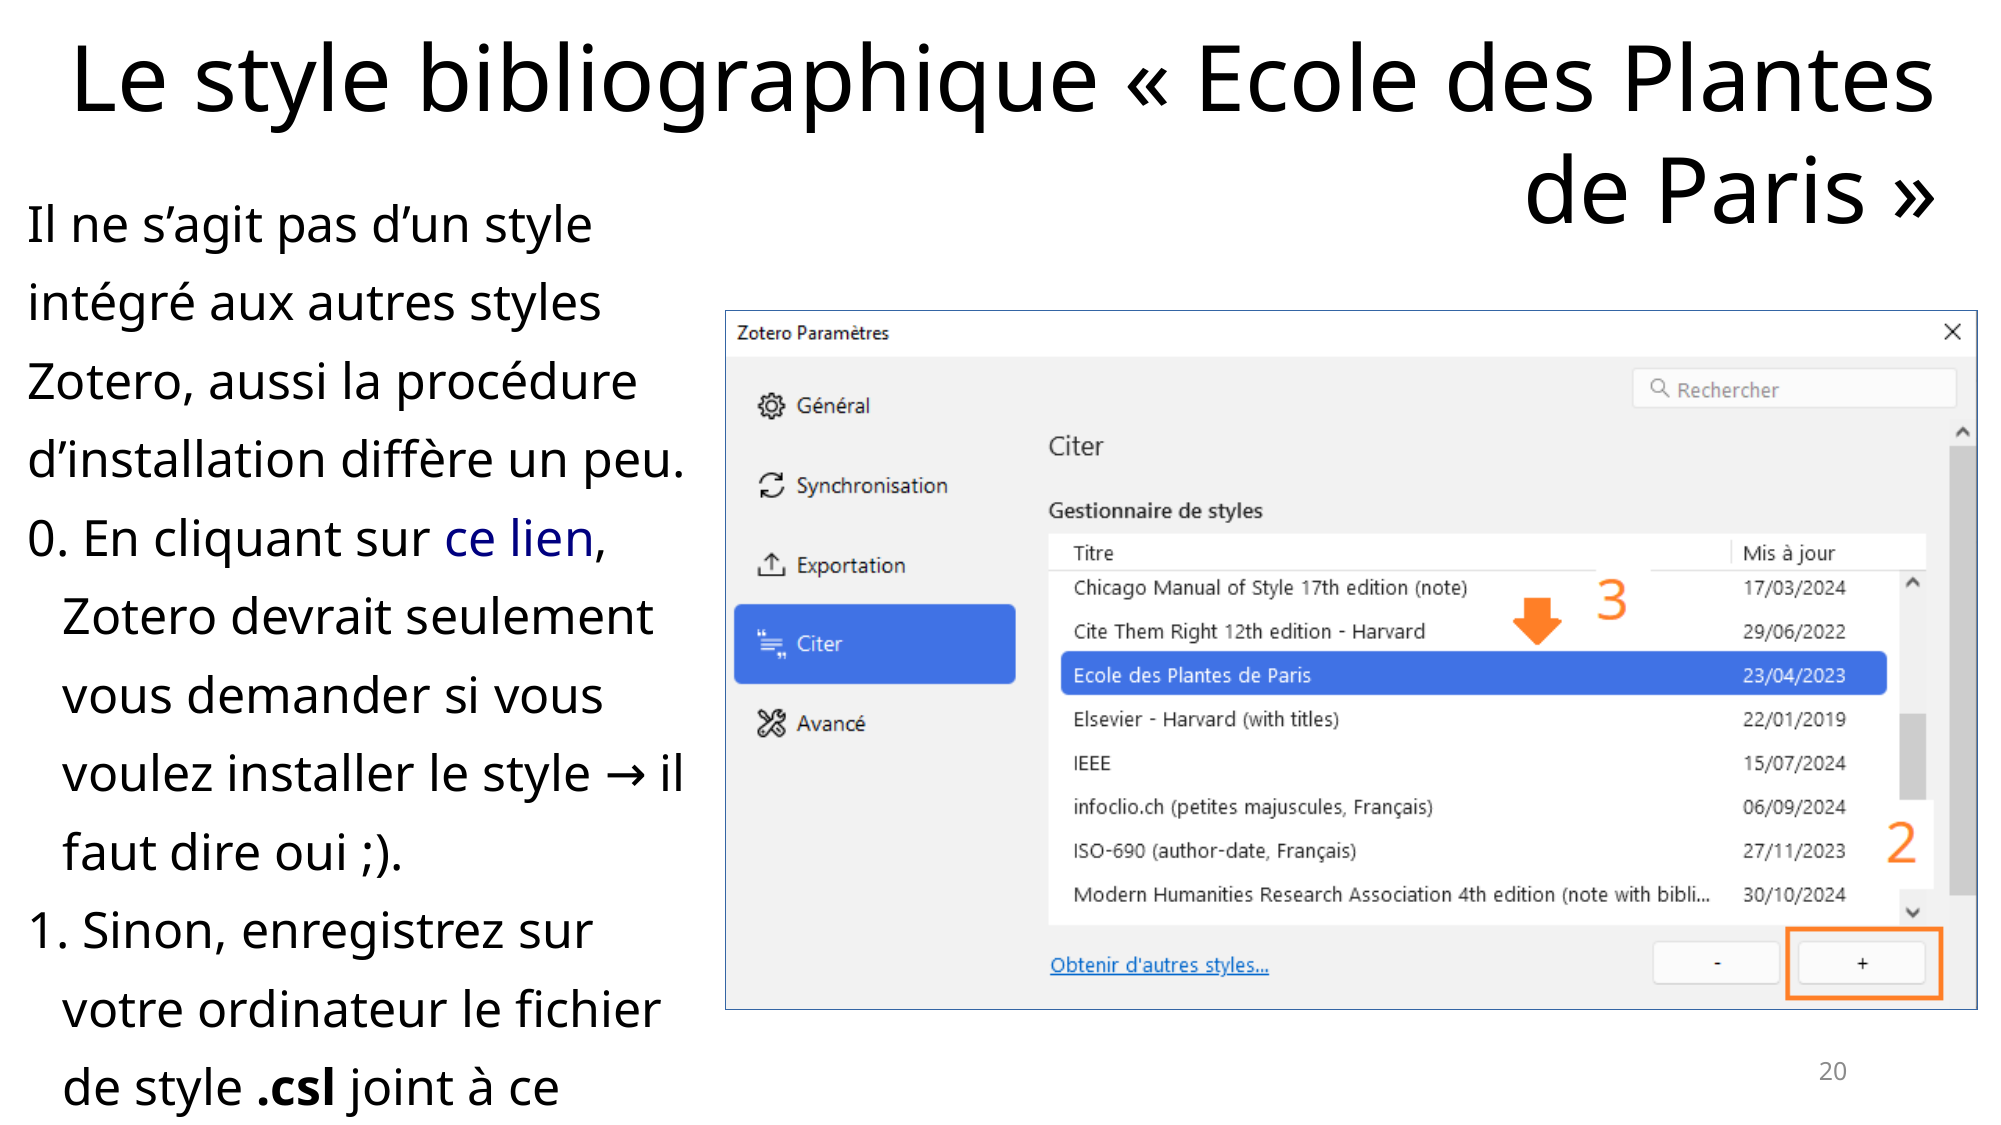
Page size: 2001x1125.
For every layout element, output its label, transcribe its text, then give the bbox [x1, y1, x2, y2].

text_box Il ne s’agit pas d’un style intégré aux autres styles Zotero, aussi la procédure d’installation diffère un peu. En cliquant sur ce lien, Zotero devrait seulement vous demander si vous voulez installer le style → il faut dire oui ;). Sinon, enregistrez sur votre ordinateur le fichier de style .csl joint à ce diaporama. Dans le gestionnaire de styles, cliquez sur le bouton + pour installer le fichier de style. Le style apparaît dans la liste. [12, 171, 720, 1107]
title Le style bibliographique « Ecole des Plantes de Paris » [48, 15, 1939, 252]
picture [725, 310, 1978, 1010]
